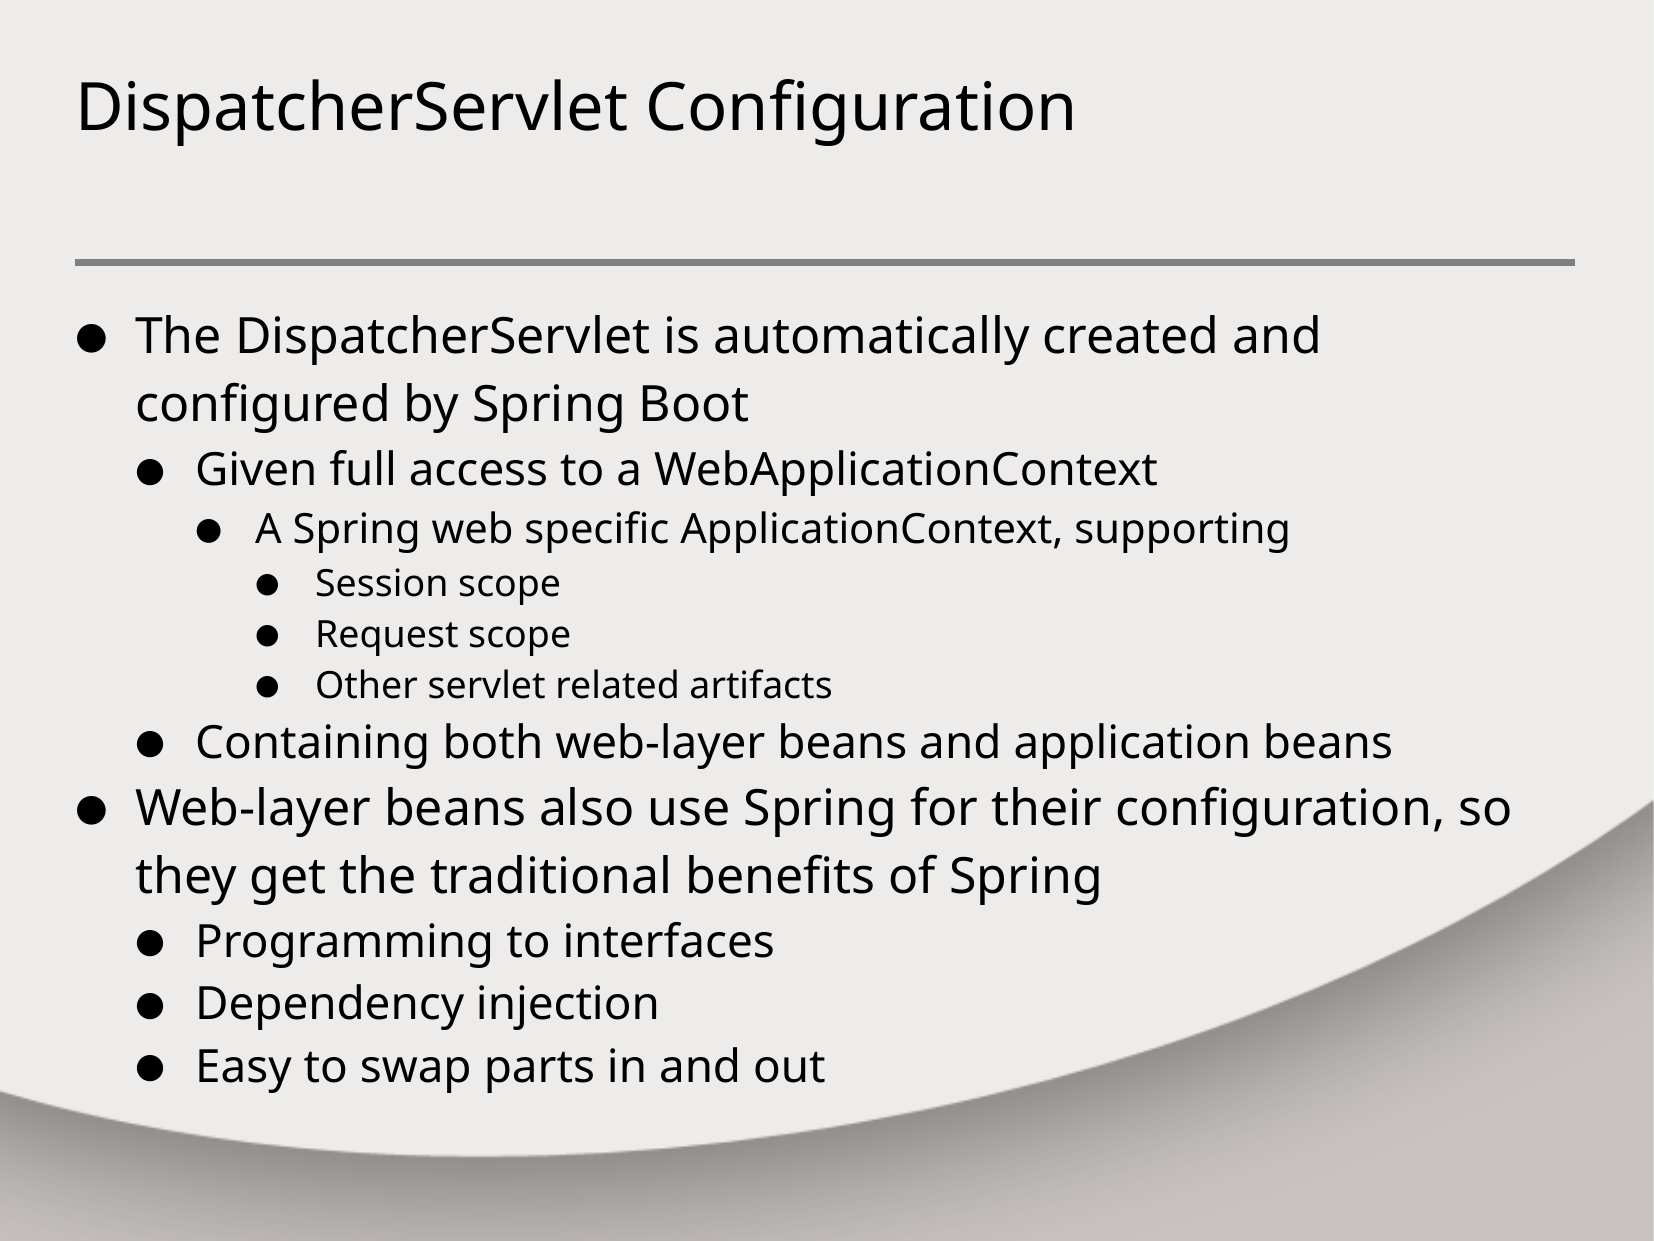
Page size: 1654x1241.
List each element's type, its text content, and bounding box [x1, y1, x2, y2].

title DispatcherServlet Configuration [75, 75, 1576, 226]
list The DispatcherServlet is automatically created and configured by Spring Boot Given full access to a WebApplicationContext A Spring web specific ApplicationContext, supporting Session scope Request scope Other servlet related artifacts Containing both web-layer beans and application beans Web-layer beans also use Spring for their configuration, so they get the traditional benefits of Spring Programming to interfaces Dependency injection Easy to swap parts in and out [75, 300, 1575, 1163]
picture [0, 0, 1654, 1241]
